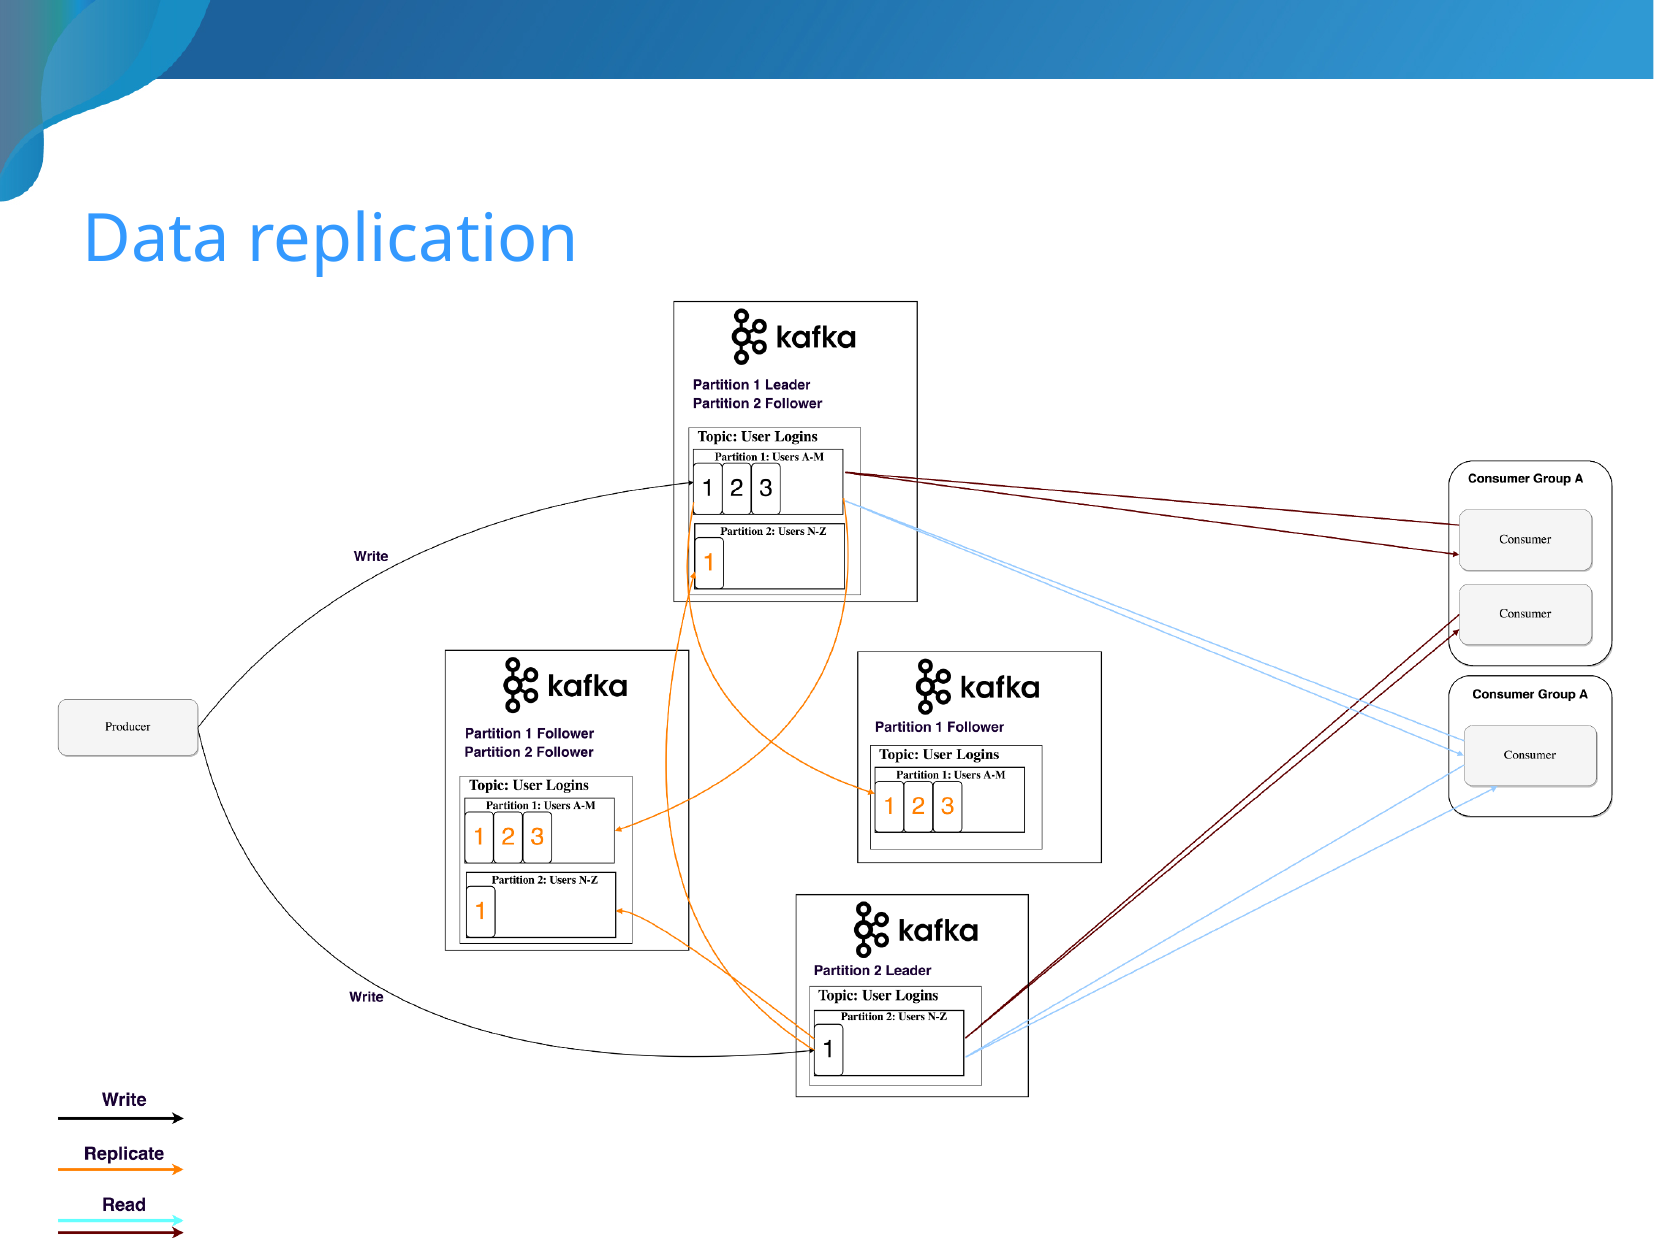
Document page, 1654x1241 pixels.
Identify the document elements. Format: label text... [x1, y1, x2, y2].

title Data replication [82, 132, 1571, 299]
picture [0, 0, 1654, 1241]
